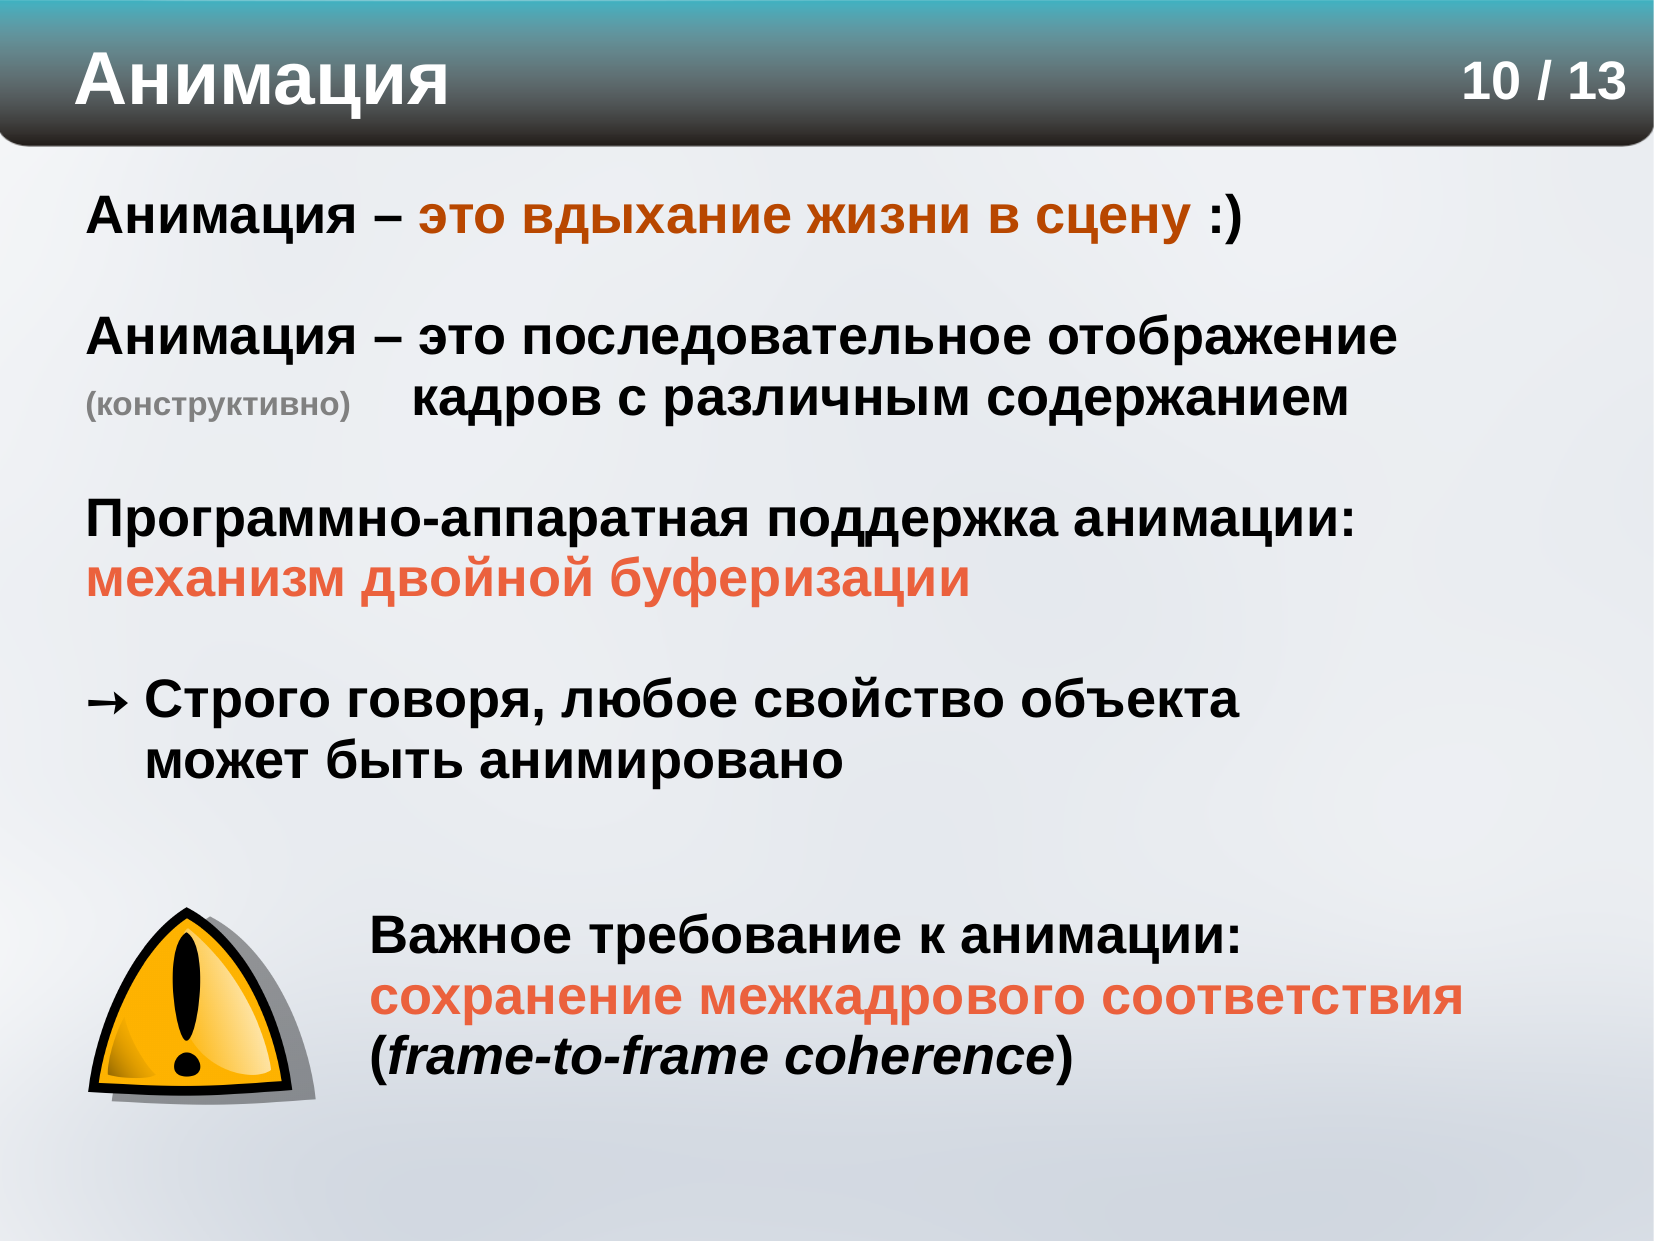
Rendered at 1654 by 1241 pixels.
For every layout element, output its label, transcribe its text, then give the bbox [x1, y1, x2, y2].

text_box Анимация [59, 29, 916, 129]
picture [0, 0, 1654, 1241]
text_box <number> / 13 [1446, 42, 1654, 179]
text_box Важное требование к анимации: сохранение межкадрового соответствия (frame-to-frame coherence) [354, 897, 1595, 1095]
text_box Анимация – это вдыхание жизни в сцену :) Анимация – это последовательное отображение (конструктивно) кадров с различным содержанием Программно-аппаратная поддержка анимации: механизм двойной буферизации Строго говоря, любое свойство объекта может быть анимировано [70, 177, 1506, 798]
